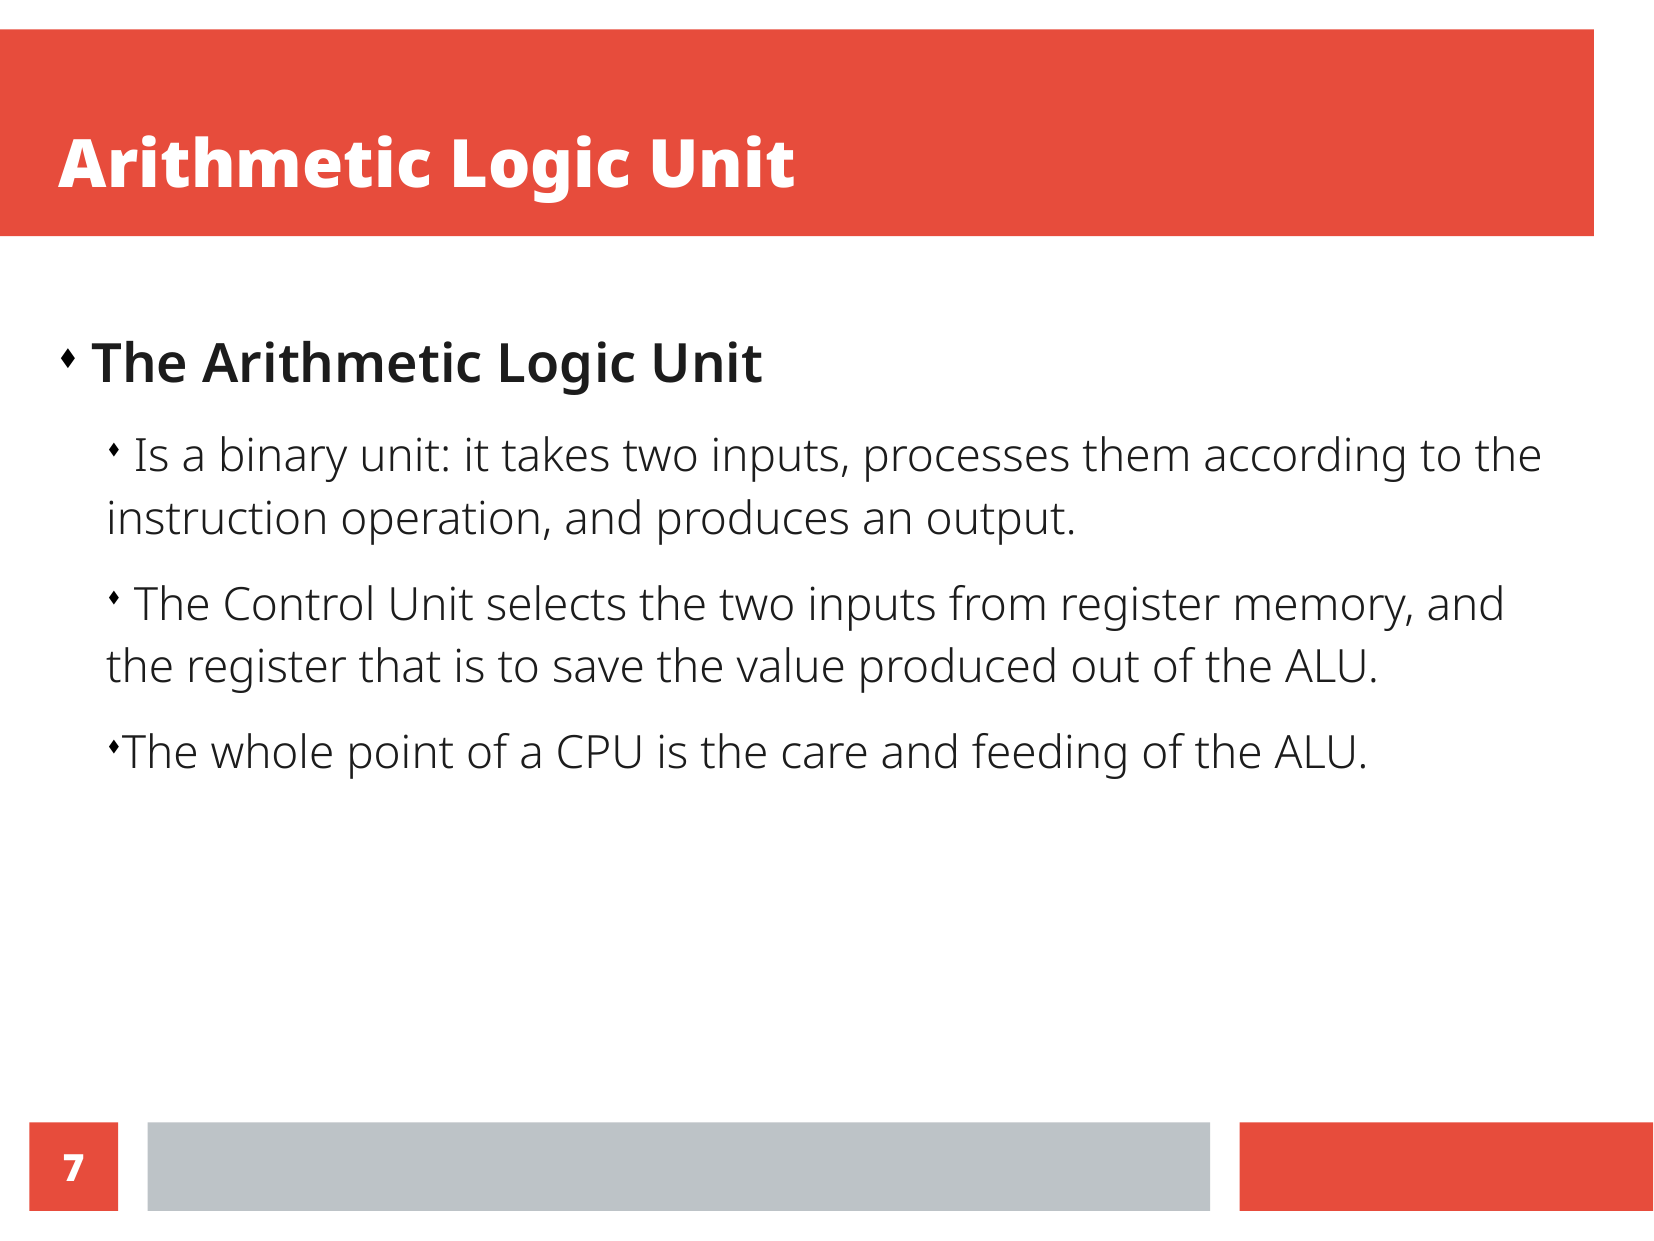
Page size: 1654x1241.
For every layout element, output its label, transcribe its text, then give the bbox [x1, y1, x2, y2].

title Arithmetic Logic Unit [58, 59, 1594, 207]
list The Arithmetic Logic Unit Is a binary unit: it takes two inputs, processes them according to the instruction operation, and produces an output. The Control Unit selects the two inputs from register memory, and the register that is to save the value produced out of the ALU. The whole point of a CPU is the care and feeding of the ALU. [58, 324, 1565, 1096]
